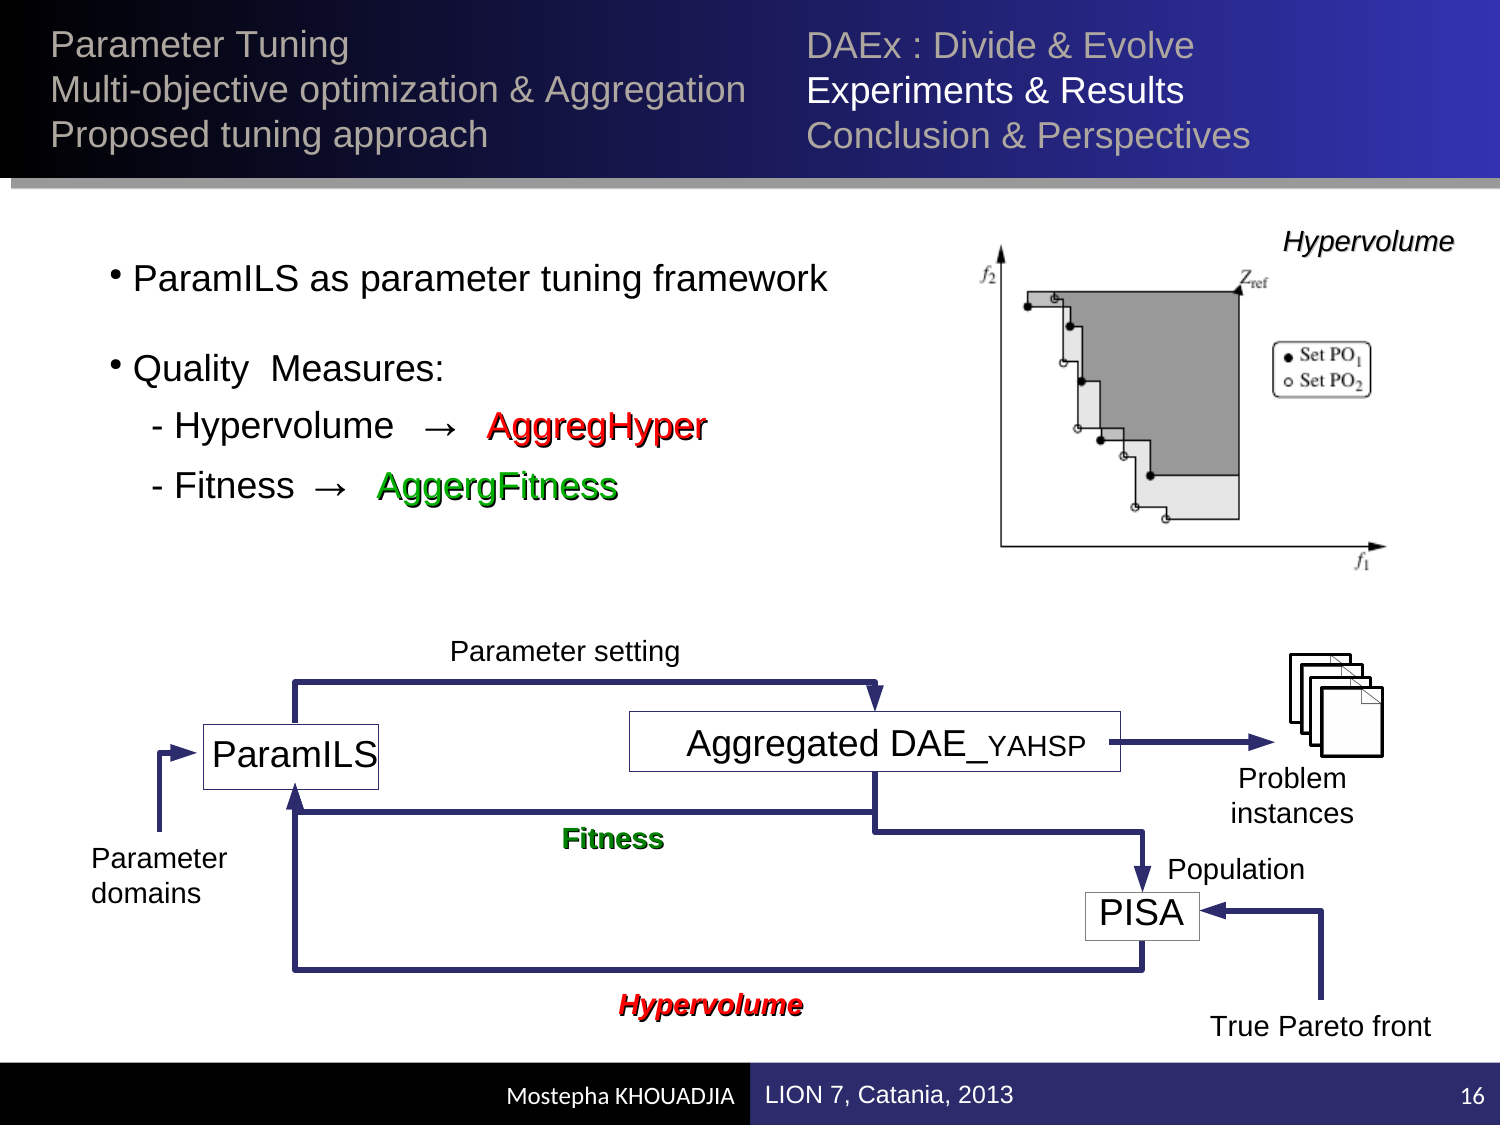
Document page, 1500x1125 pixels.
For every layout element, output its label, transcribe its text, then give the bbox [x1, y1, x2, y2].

text_box Parameter Tuning Multi-objective optimization & Aggregation Proposed tuning approach [35, 12, 815, 519]
text_box Hypervolume [1268, 214, 1471, 265]
text_box True Pareto front [1195, 999, 1447, 1050]
picture [953, 226, 1438, 584]
text_box ParamILS [204, 725, 378, 783]
picture [1291, 655, 1350, 722]
text_box Aggregated DAE_YAHSP [629, 711, 1121, 772]
text_box PISA [1086, 893, 1199, 940]
text_box ParamILS [293, 723, 394, 783]
text_box Parameter setting [435, 624, 697, 675]
picture [1323, 689, 1381, 755]
picture [1311, 678, 1370, 745]
text_box ParamILS as parameter tuning framework Quality Measures: - Hypervolume → AggregHyper - Fitness → AggergFitness [94, 246, 1453, 696]
text_box Problem instances [1215, 752, 1406, 863]
text_box ParamILS as parameter tuning framework Quality Measures: - Hypervolume → AggregHyper - Fitness → AggergFitness [298, 685, 869, 696]
text_box PISA [1084, 880, 1152, 941]
text_box Population [1152, 842, 1321, 893]
text_box Parameter domains [76, 831, 243, 917]
text_box Hypervolume [603, 978, 819, 1029]
picture [1303, 666, 1361, 732]
text_box DAEx : Divide & Evolve Experiments & Results Conclusion & Perspectives [815, 13, 1500, 164]
text_box Fitness [546, 811, 679, 862]
text_box ParamILS [197, 723, 292, 783]
